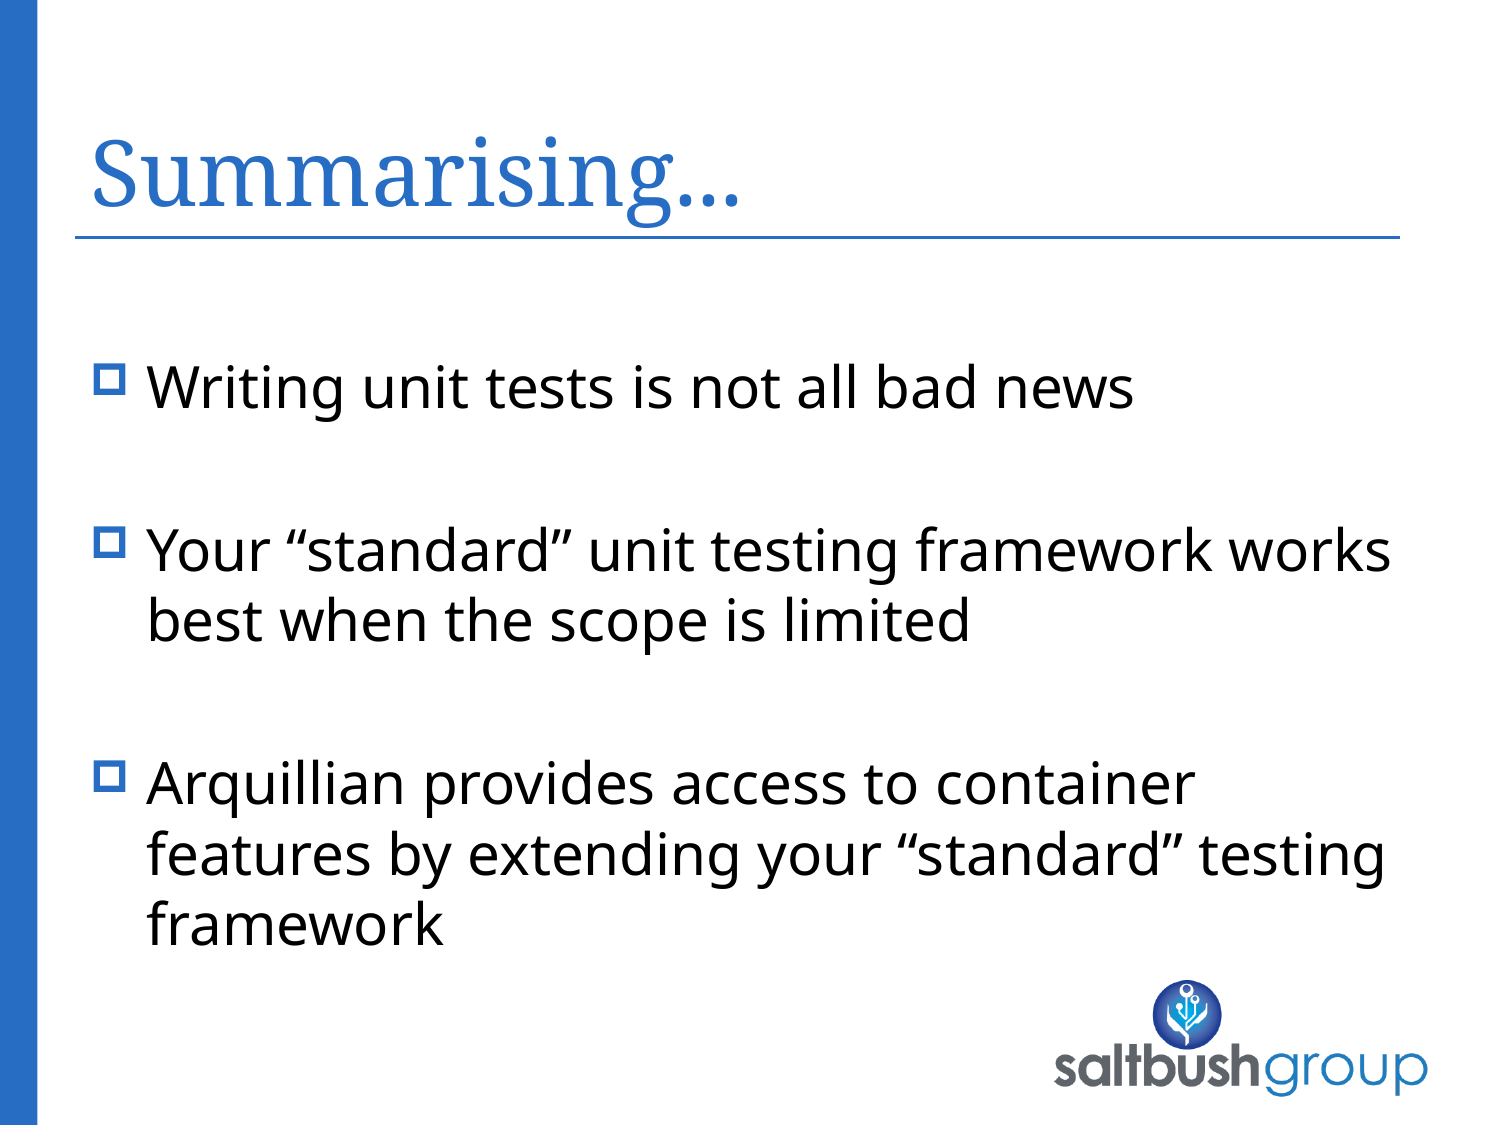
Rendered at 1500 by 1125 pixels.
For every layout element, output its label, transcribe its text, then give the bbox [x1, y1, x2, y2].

picture [1054, 980, 1430, 1102]
title Summarising... [75, 45, 1425, 233]
list Writing unit tests is not all bad news Your “standard” unit testing framework works best when the scope is limited Arquillian provides access to container features by extending your “standard” testing framework [75, 342, 1425, 1006]
